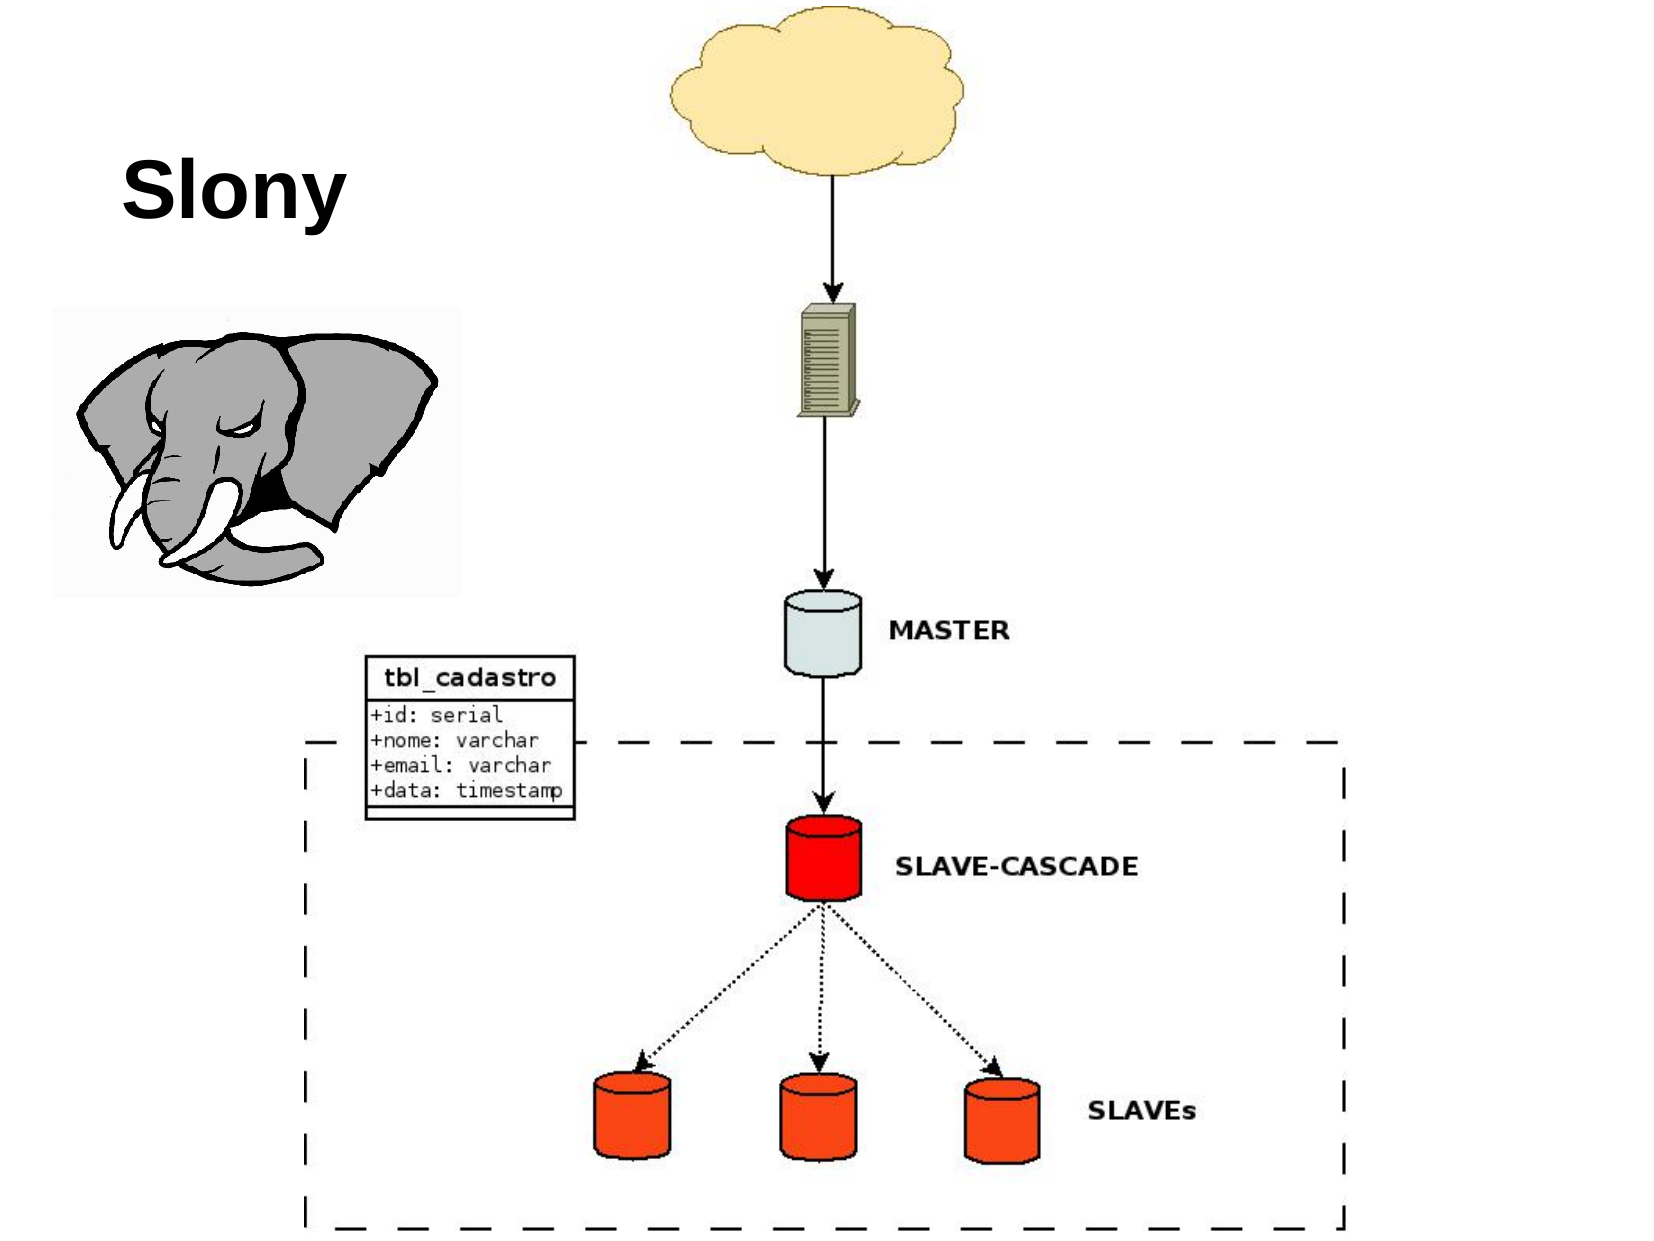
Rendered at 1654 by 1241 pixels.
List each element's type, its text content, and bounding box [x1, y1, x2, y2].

picture [52, 6, 1349, 1234]
text_box Slony [106, 135, 426, 244]
